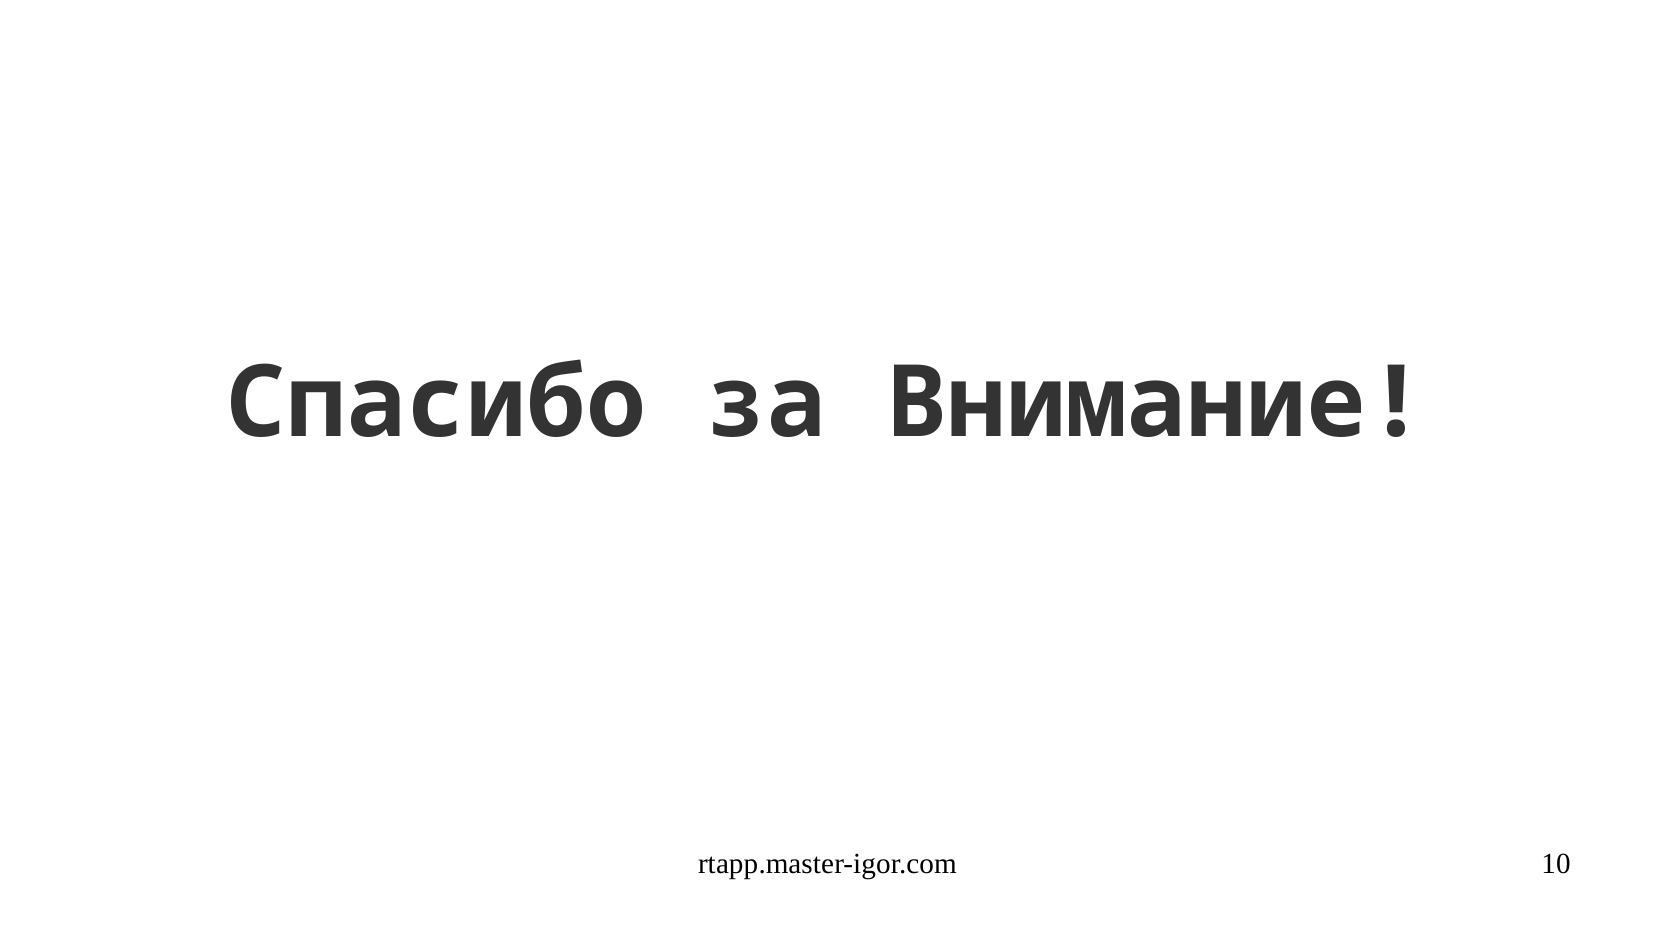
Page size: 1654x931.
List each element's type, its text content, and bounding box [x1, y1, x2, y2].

subtitle Спасибо за Внимание! [82, 37, 1571, 758]
